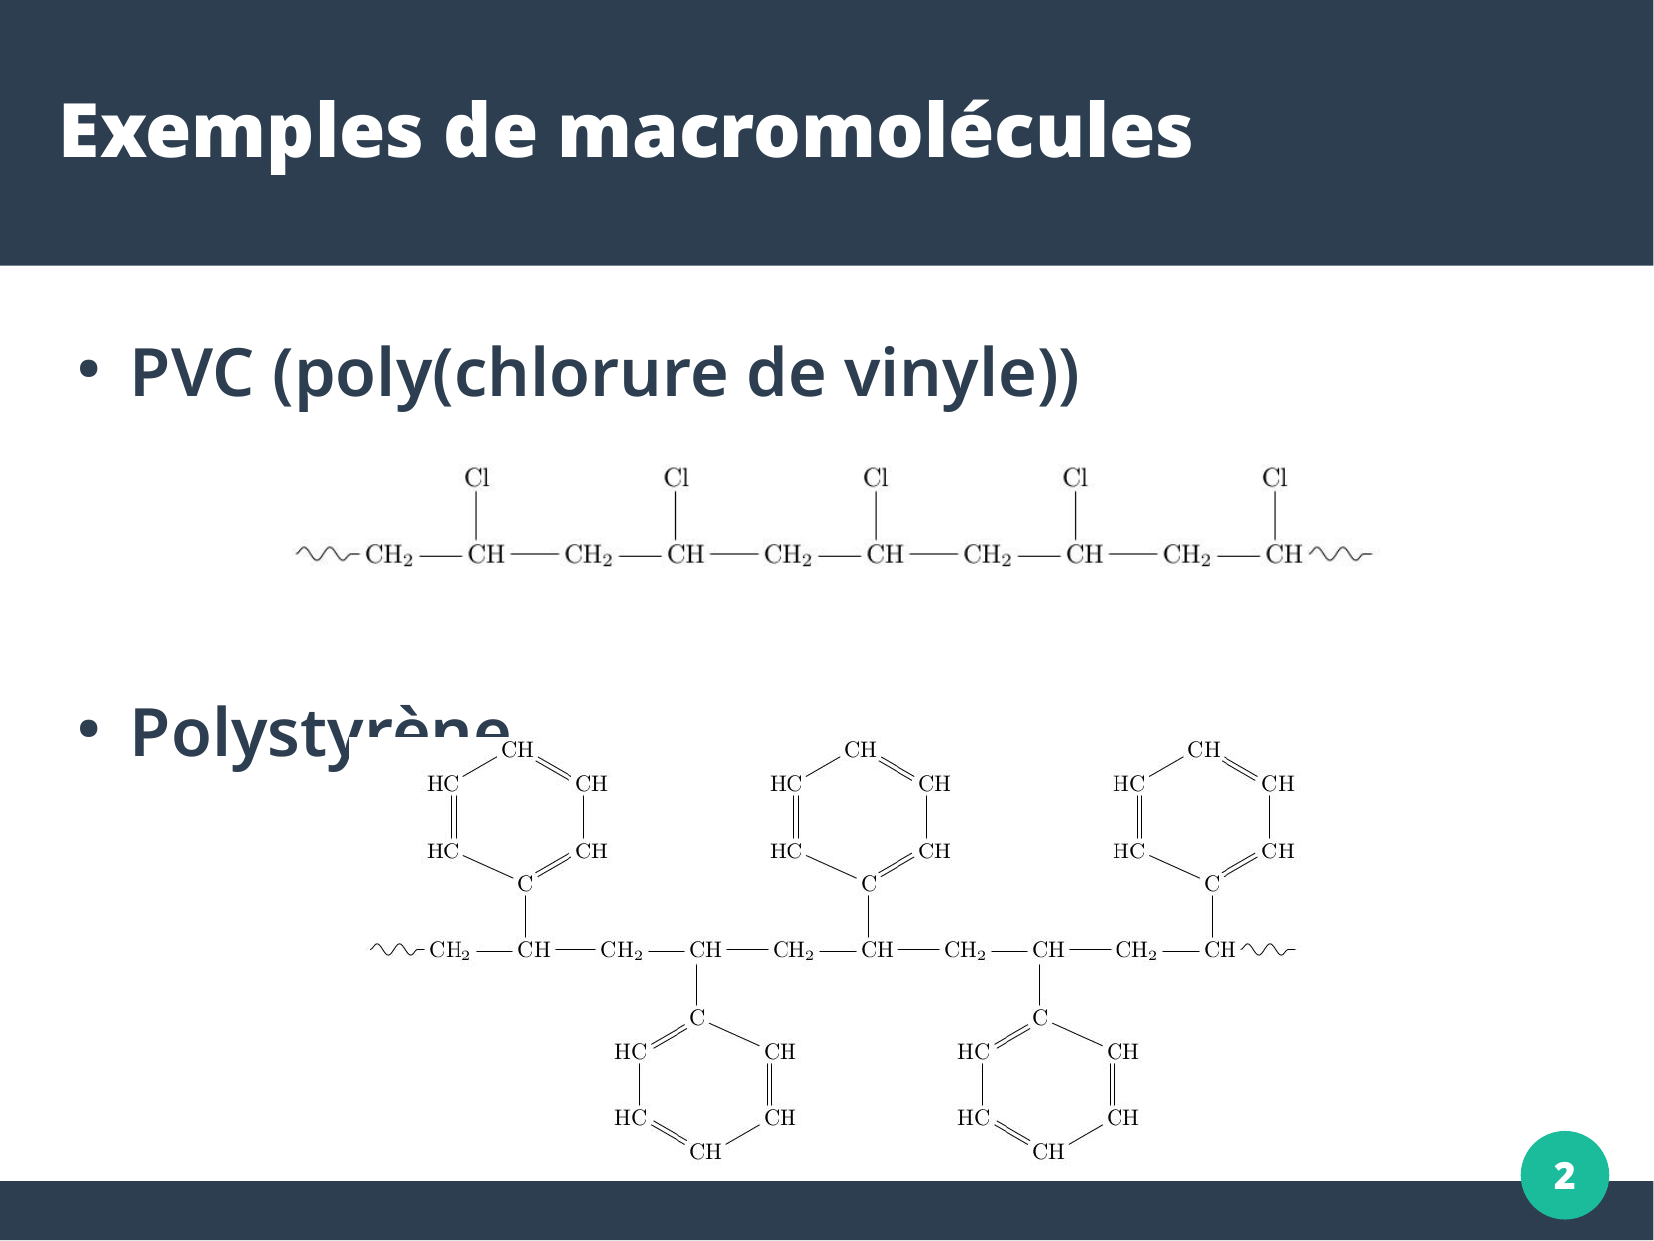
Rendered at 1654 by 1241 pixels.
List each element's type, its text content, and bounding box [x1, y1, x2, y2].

title Exemples de macromolécules [59, 49, 1595, 207]
list PVC (poly(chlorure de vinyle)) Polystyrène [59, 324, 1595, 1152]
picture [349, 737, 1336, 1178]
picture [283, 427, 1406, 615]
